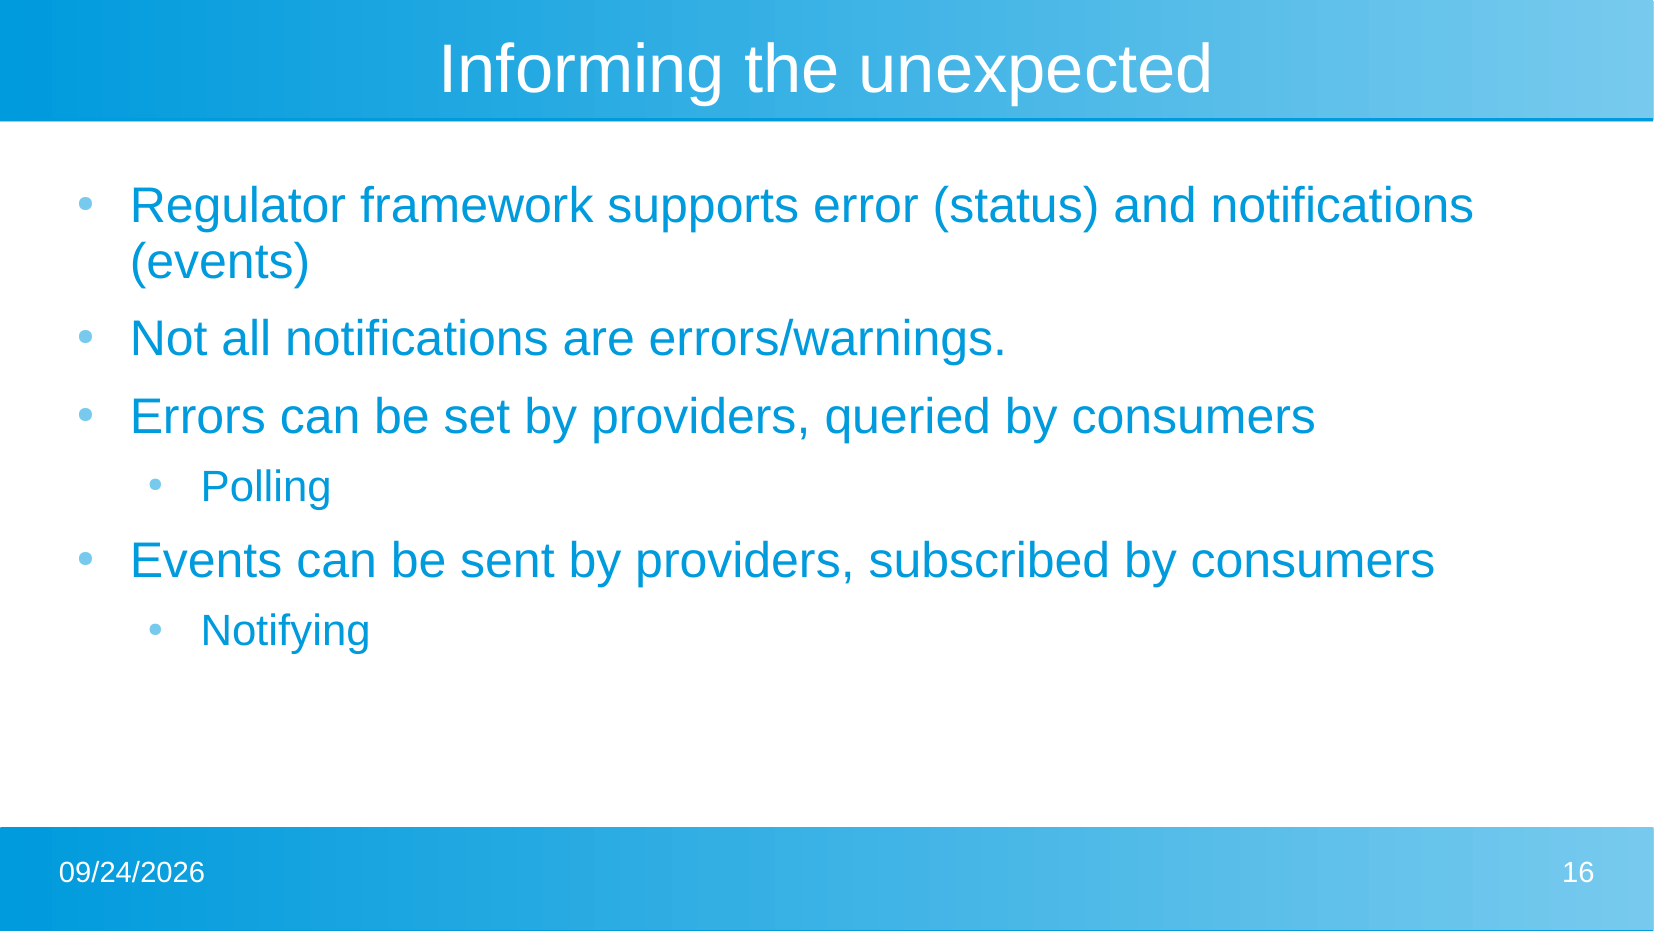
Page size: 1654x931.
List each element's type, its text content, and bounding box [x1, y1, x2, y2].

title Informing the unexpected [58, 0, 1595, 146]
list Regulator framework supports error (status) and notifications (events) Not all notifications are errors/warnings. Errors can be set by providers, queried by consumers Polling Events can be sent by providers, subscribed by consumers Notifying [58, 177, 1595, 768]
